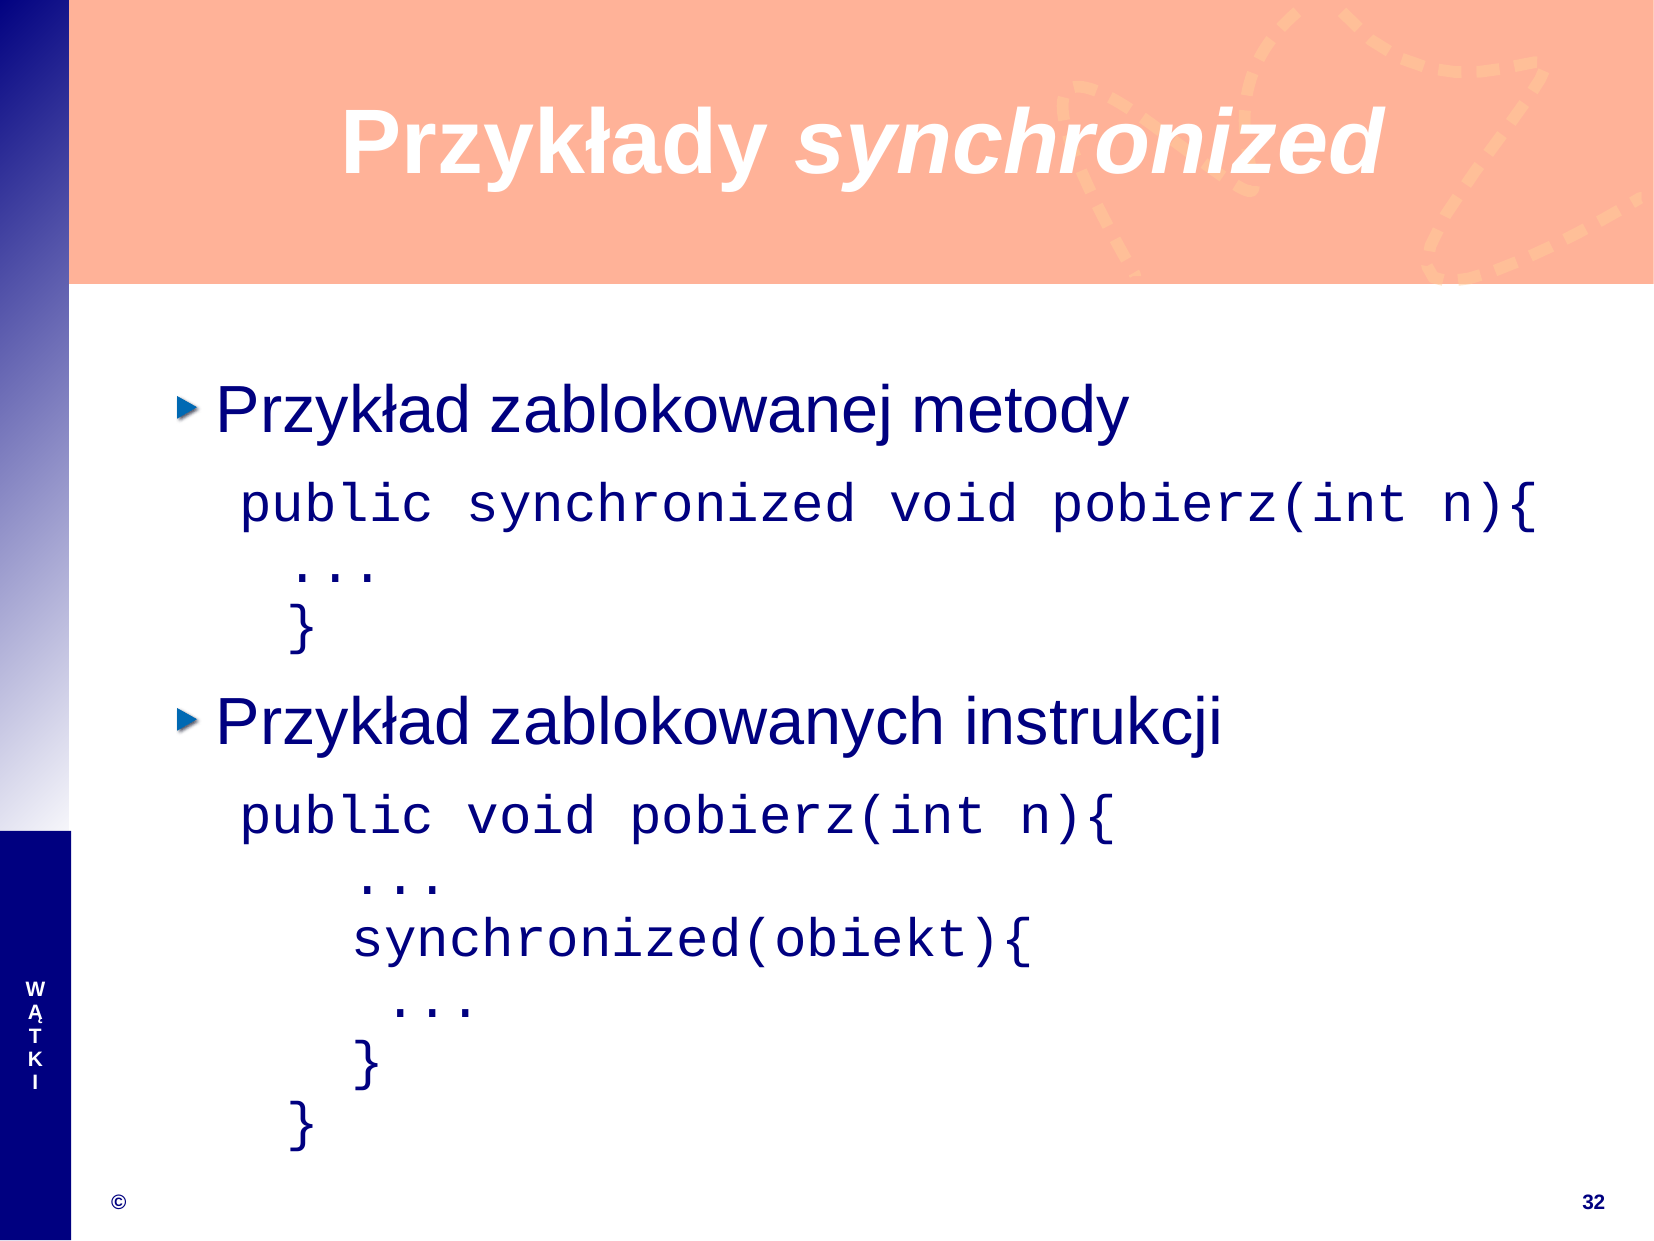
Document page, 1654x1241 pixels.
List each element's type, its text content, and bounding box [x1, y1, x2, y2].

text_box W Ą T K I [0, 830, 71, 1241]
title Przykłady synchronized [72, 37, 1654, 246]
list Przykład zablokowanej metody public synchronized void pobierz(int n){ ... } Przykład zablokowanych instrukcji public void pobierz(int n){ ... synchronized(obiekt){ ... } } [144, 371, 1581, 1124]
